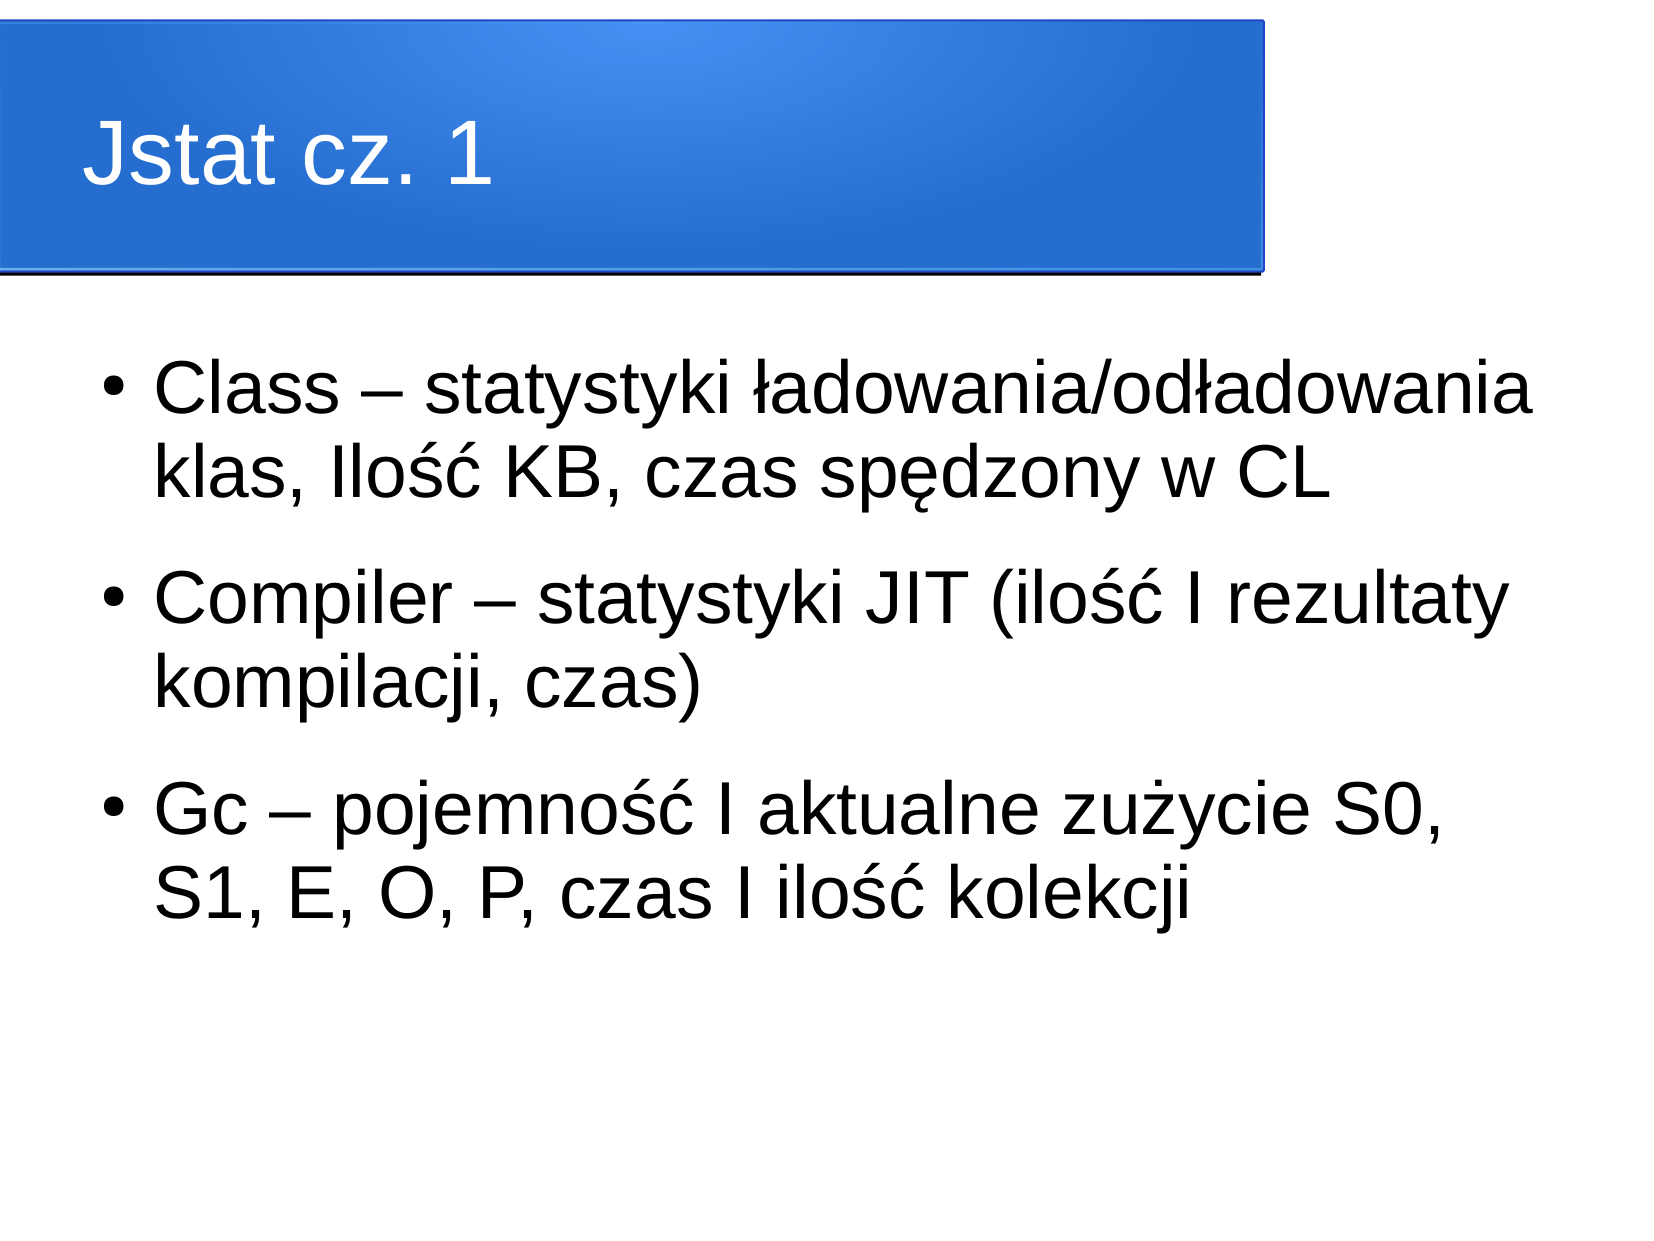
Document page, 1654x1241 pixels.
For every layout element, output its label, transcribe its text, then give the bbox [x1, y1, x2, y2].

title Jstat cz. 1 [82, 49, 1250, 257]
list Class – statystyki ładowania/odładowania klas, Ilość KB, czas spędzony w CL Compiler – statystyki JIT (ilość I rezultaty kompilacji, czas) Gc – pojemność I aktualne zużycie S0, S1, E, O, P, czas I ilość kolekcji [82, 345, 1538, 1066]
